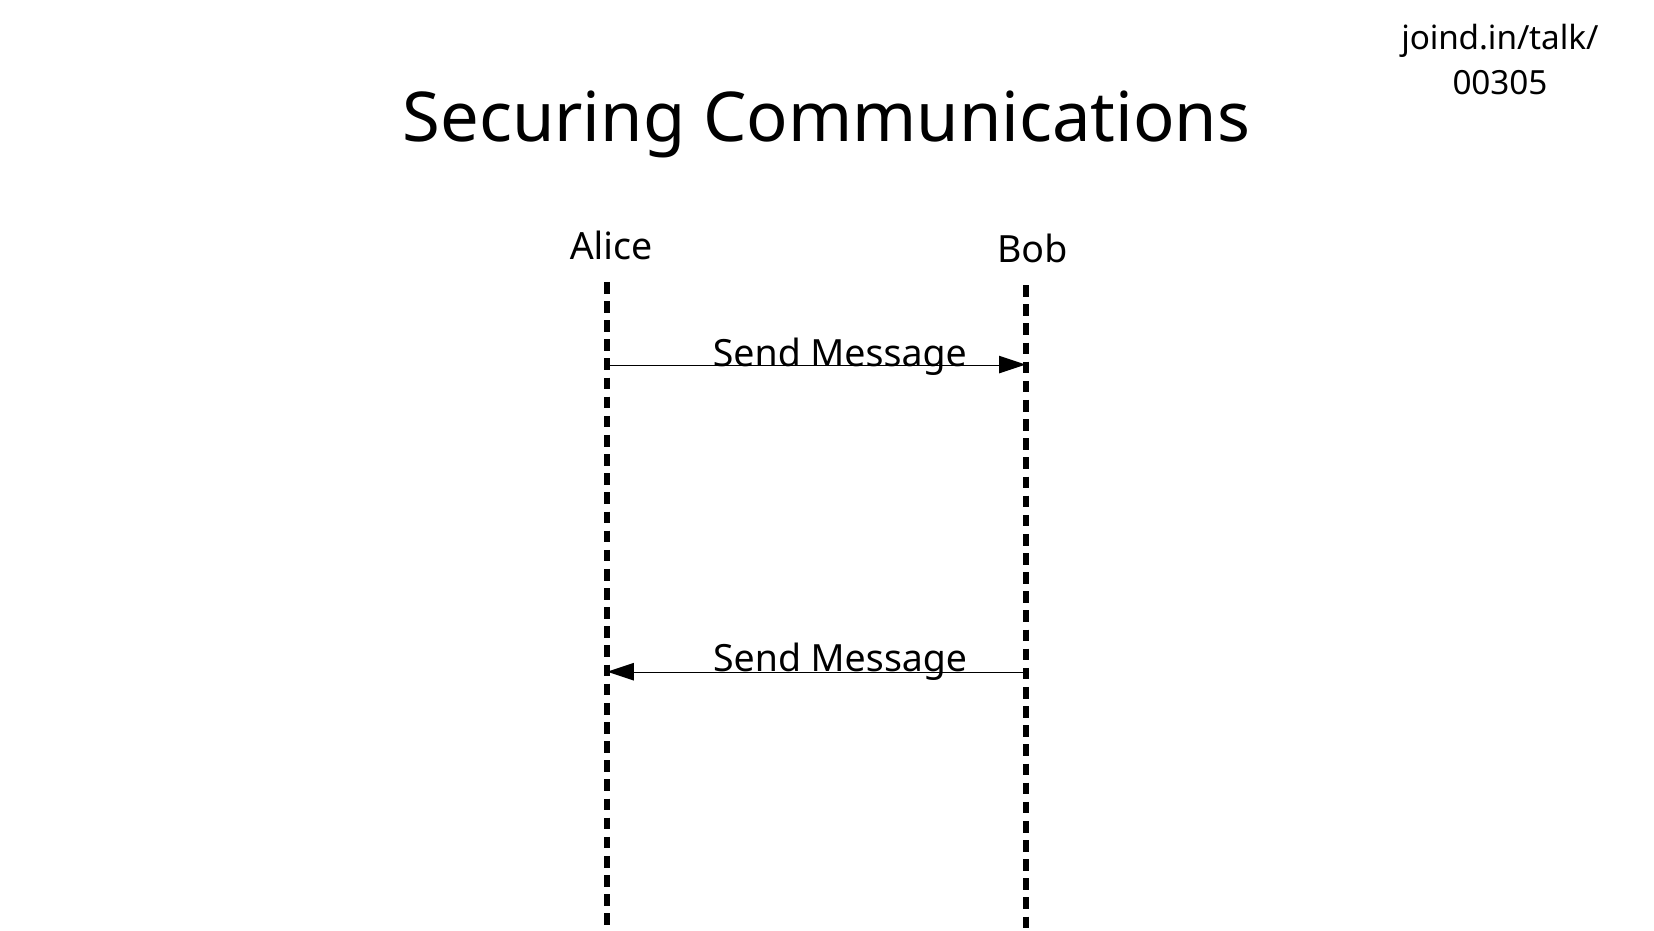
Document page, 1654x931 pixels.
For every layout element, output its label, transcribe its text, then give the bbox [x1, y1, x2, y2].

title Securing Communications [82, 37, 1571, 193]
text_box Bob [982, 215, 1074, 274]
text_box Send Message [698, 318, 945, 377]
text_box Send Message [698, 624, 945, 683]
text_box Alice [555, 212, 660, 271]
